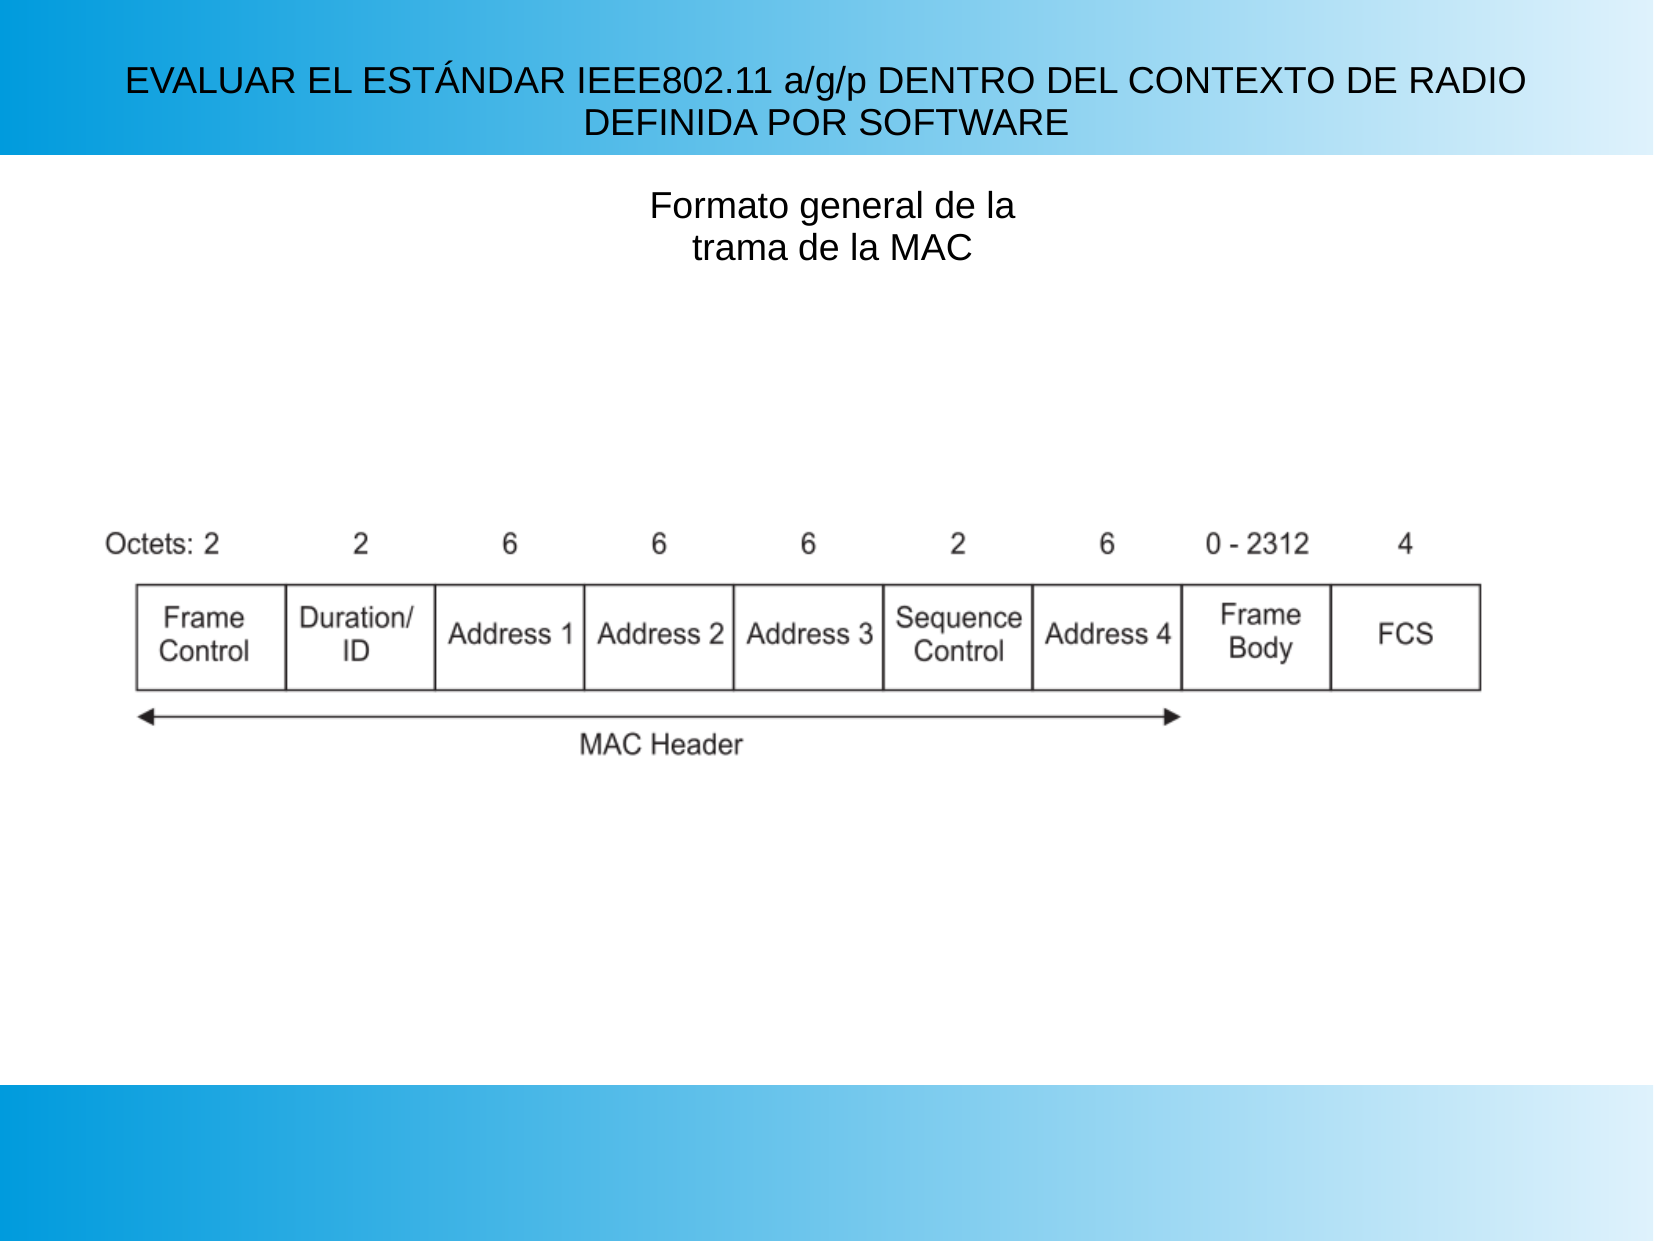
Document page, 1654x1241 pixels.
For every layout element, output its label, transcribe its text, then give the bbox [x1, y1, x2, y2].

text_box Formato general de la trama de la MAC [590, 177, 1075, 276]
title EVALUAR EL ESTÁNDAR IEEE802.11 a/g/p DENTRO DEL CONTEXTO DE RADIO DEFINIDA POR SOFTWARE [82, 49, 1571, 154]
picture [82, 526, 1571, 773]
